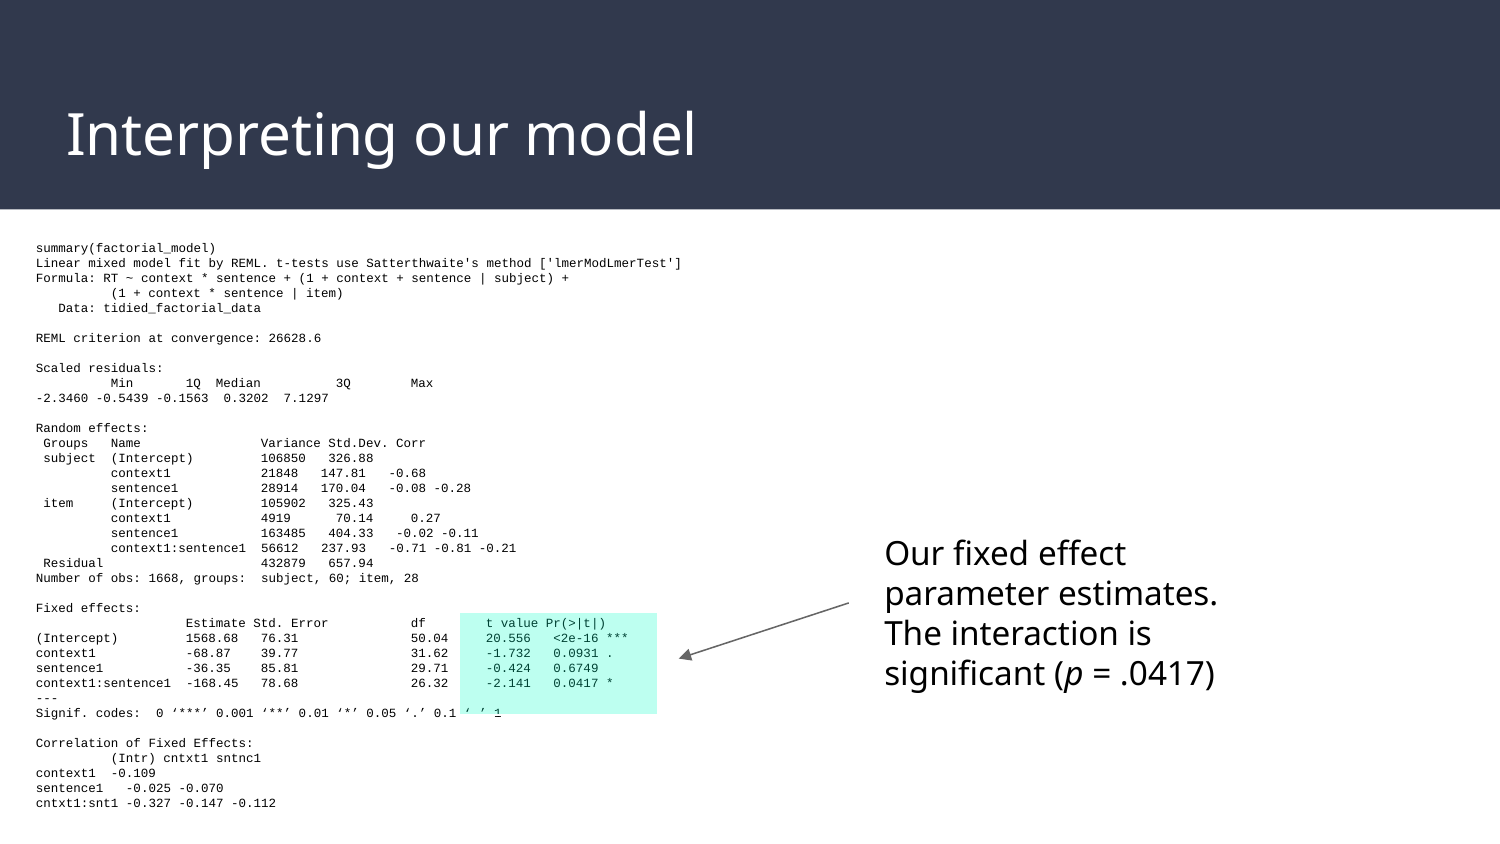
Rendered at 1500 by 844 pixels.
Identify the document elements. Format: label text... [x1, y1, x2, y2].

title Interpreting our model [51, 82, 1449, 185]
text_box Our fixed effect parameter estimates. The interaction is significant (p = .0417) [869, 517, 1256, 669]
text_box summary(factorial_model) Linear mixed model fit by REML. t-tests use Satterthwaite's method ['lmerModLmerTest'] Formula: RT ~ context * sentence + (1 + context + sentence | subject) + (1 + context * sentence | item) Data: tidied_factorial_data REML criterion at convergence: 26628.6 Scaled residuals: Min 1Q Median 3Q Max -2.3460 -0.5439 -0.1563 0.3202 7.1297 Random effects: Groups Name Variance Std.Dev. Corr subject (Intercept) 106850 326.88 context1 21848 147.81 -0.68 sentence1 28914 170.04 -0.08 -0.28 item (Intercept) 105902 325.43 context1 4919 70.14 0.27 sentence1 163485 404.33 -0.02 -0.11 context1:sentence1 56612 237.93 -0.71 -0.81 -0.21 Residual 432879 657.94 Number of obs: 1668, groups: subject, 60; item, 28 Fixed effects: Estimate Std. Error df t value Pr(>|t|) (Intercept) 1568.68 76.31 50.04 20.556 <2e-16 *** context1 -68.87 39.77 31.62 -1.732 0.0931 . sentence1 -36.35 85.81 29.71 -0.424 0.6749 context1:sentence1 -168.45 78.68 26.32 -2.141 0.0417 * --- Signif. codes: 0 ‘***’ 0.001 ‘**’ 0.01 ‘*’ 0.05 ‘.’ 0.1 ‘ ’ 1 Correlation of Fixed Effects: (Intr) cntxt1 sntnc1 context1 -0.109 sentence1 -0.025 -0.070 cntxt1:snt1 -0.327 -0.147 -0.112 [20, 224, 1472, 821]
text_box [459, 612, 659, 715]
